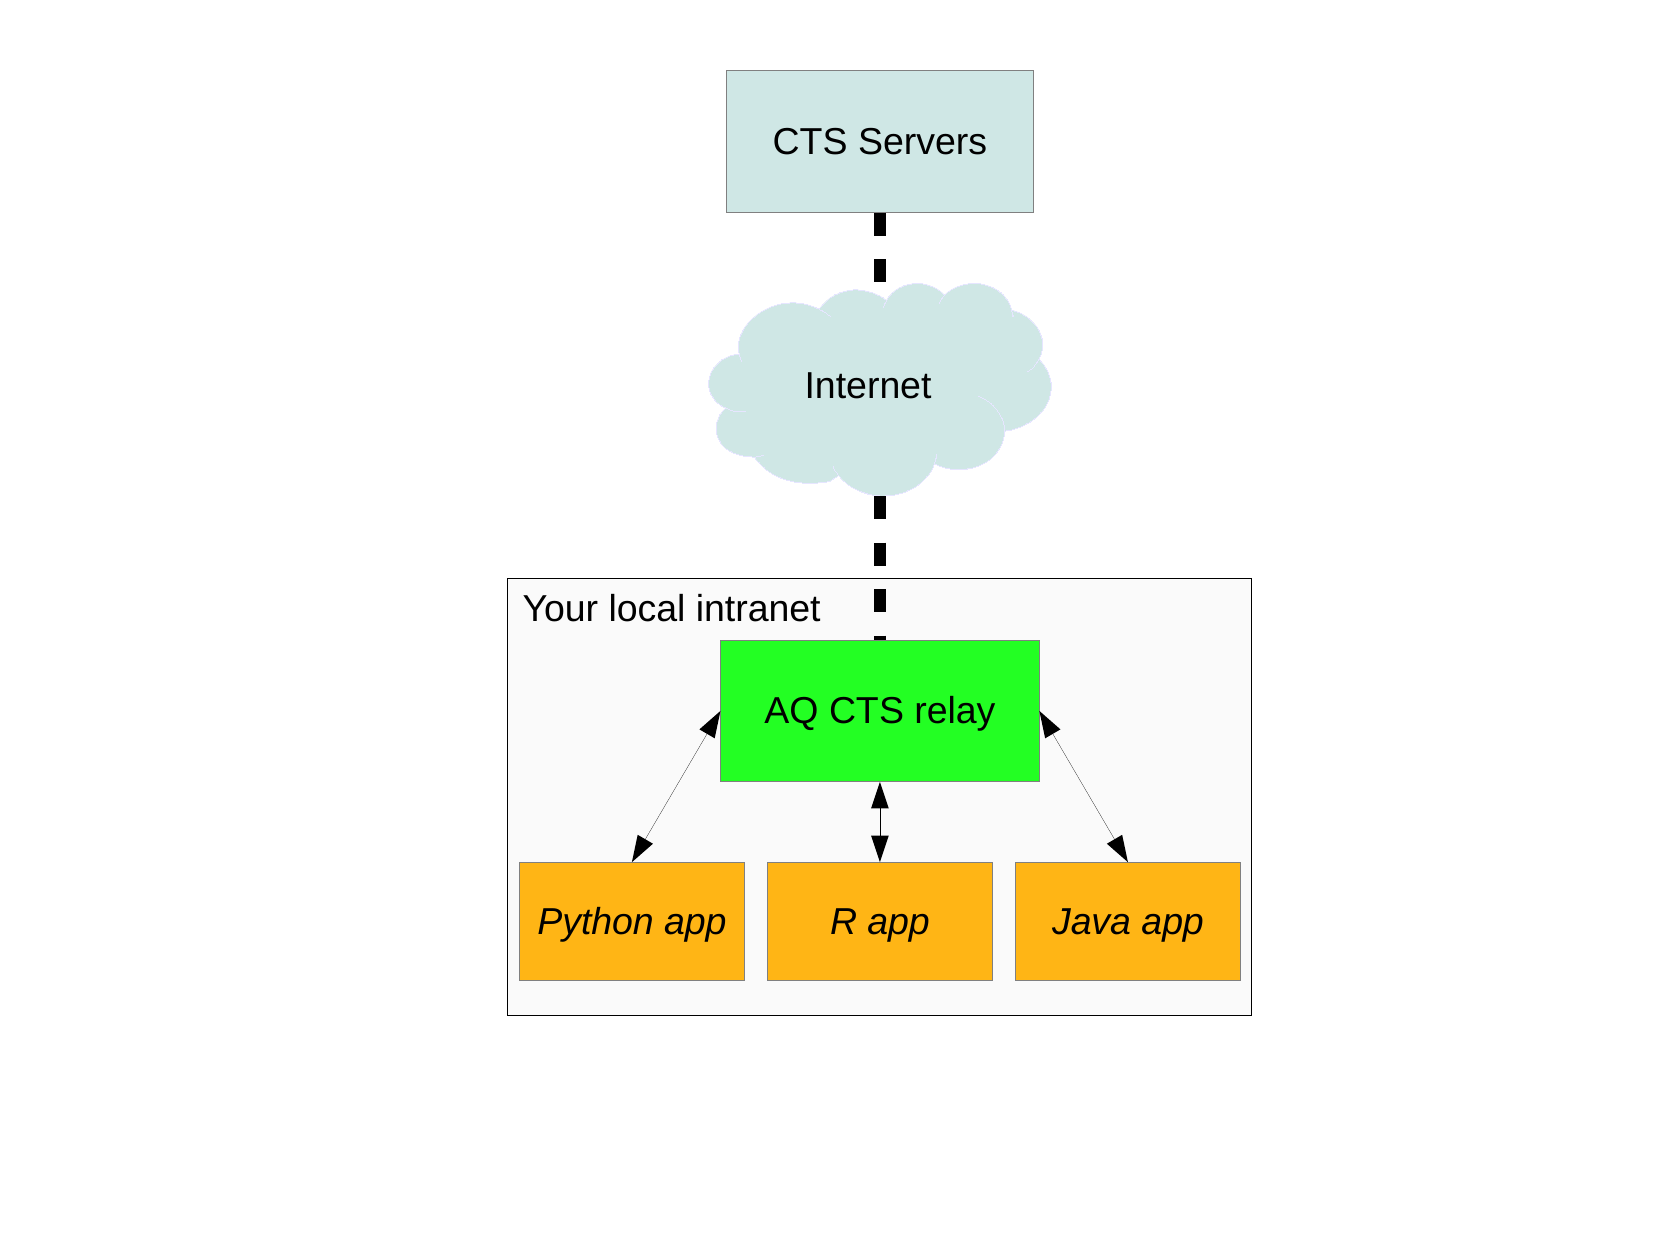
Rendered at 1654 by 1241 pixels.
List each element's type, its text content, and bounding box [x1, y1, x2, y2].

text_box R app [767, 862, 993, 981]
text_box Java app [1015, 862, 1241, 981]
text_box Internet [708, 283, 1052, 496]
text_box Your local intranet [507, 578, 1252, 1016]
text_box CTS Servers [726, 70, 1034, 213]
text_box AQ CTS relay [720, 640, 1040, 782]
text_box Python app [519, 862, 745, 981]
